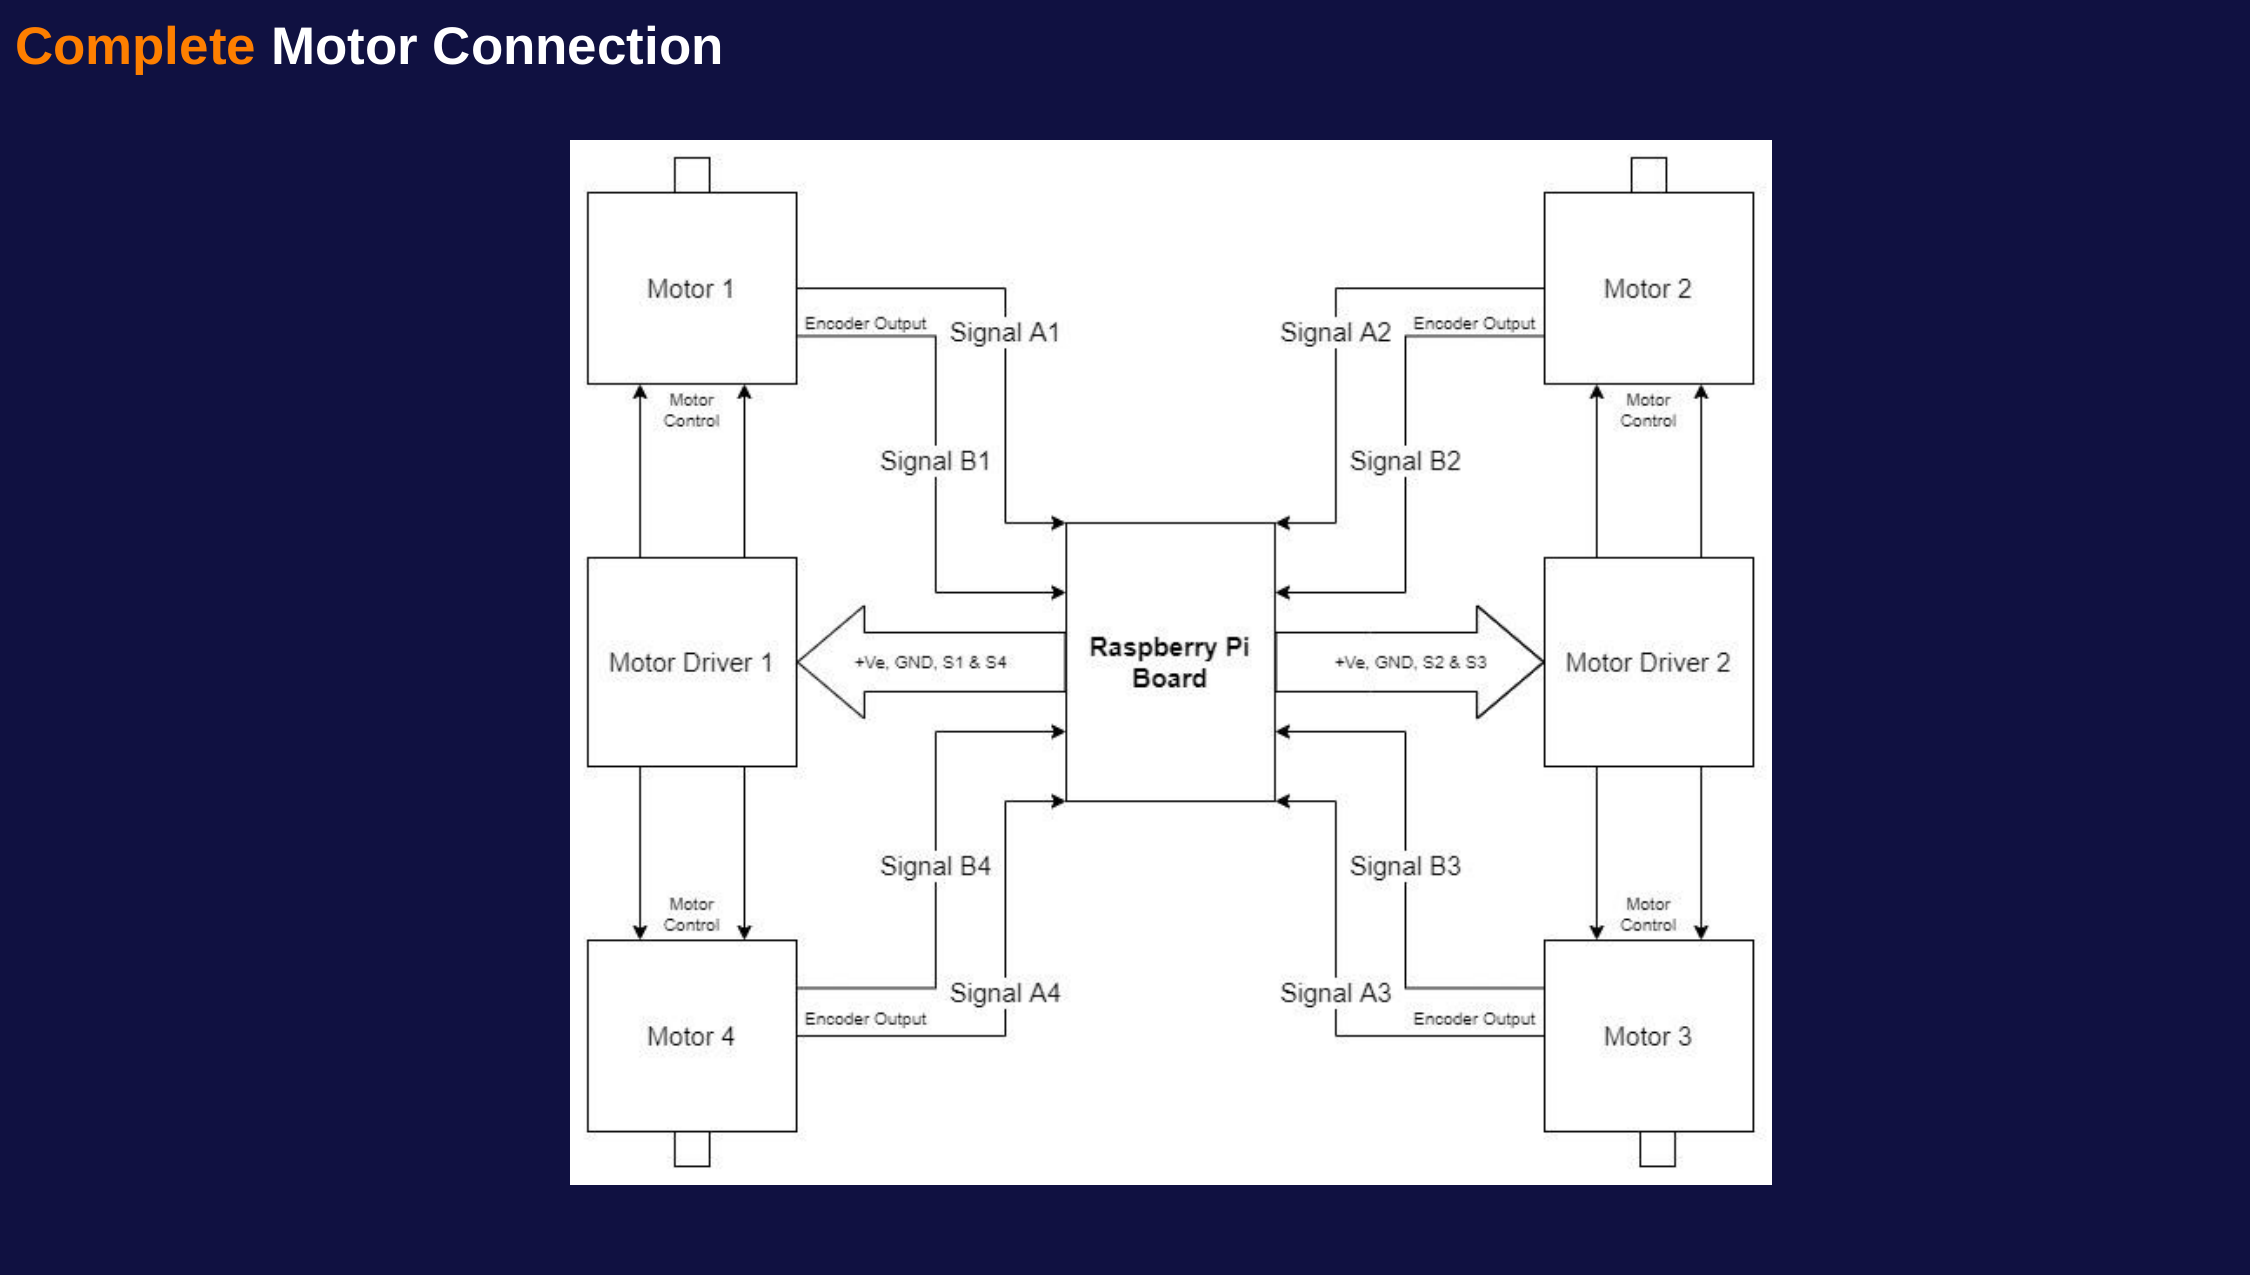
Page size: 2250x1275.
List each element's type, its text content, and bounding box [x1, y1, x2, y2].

title Complete Motor Connection [0, 0, 1398, 91]
picture [570, 140, 1772, 1186]
